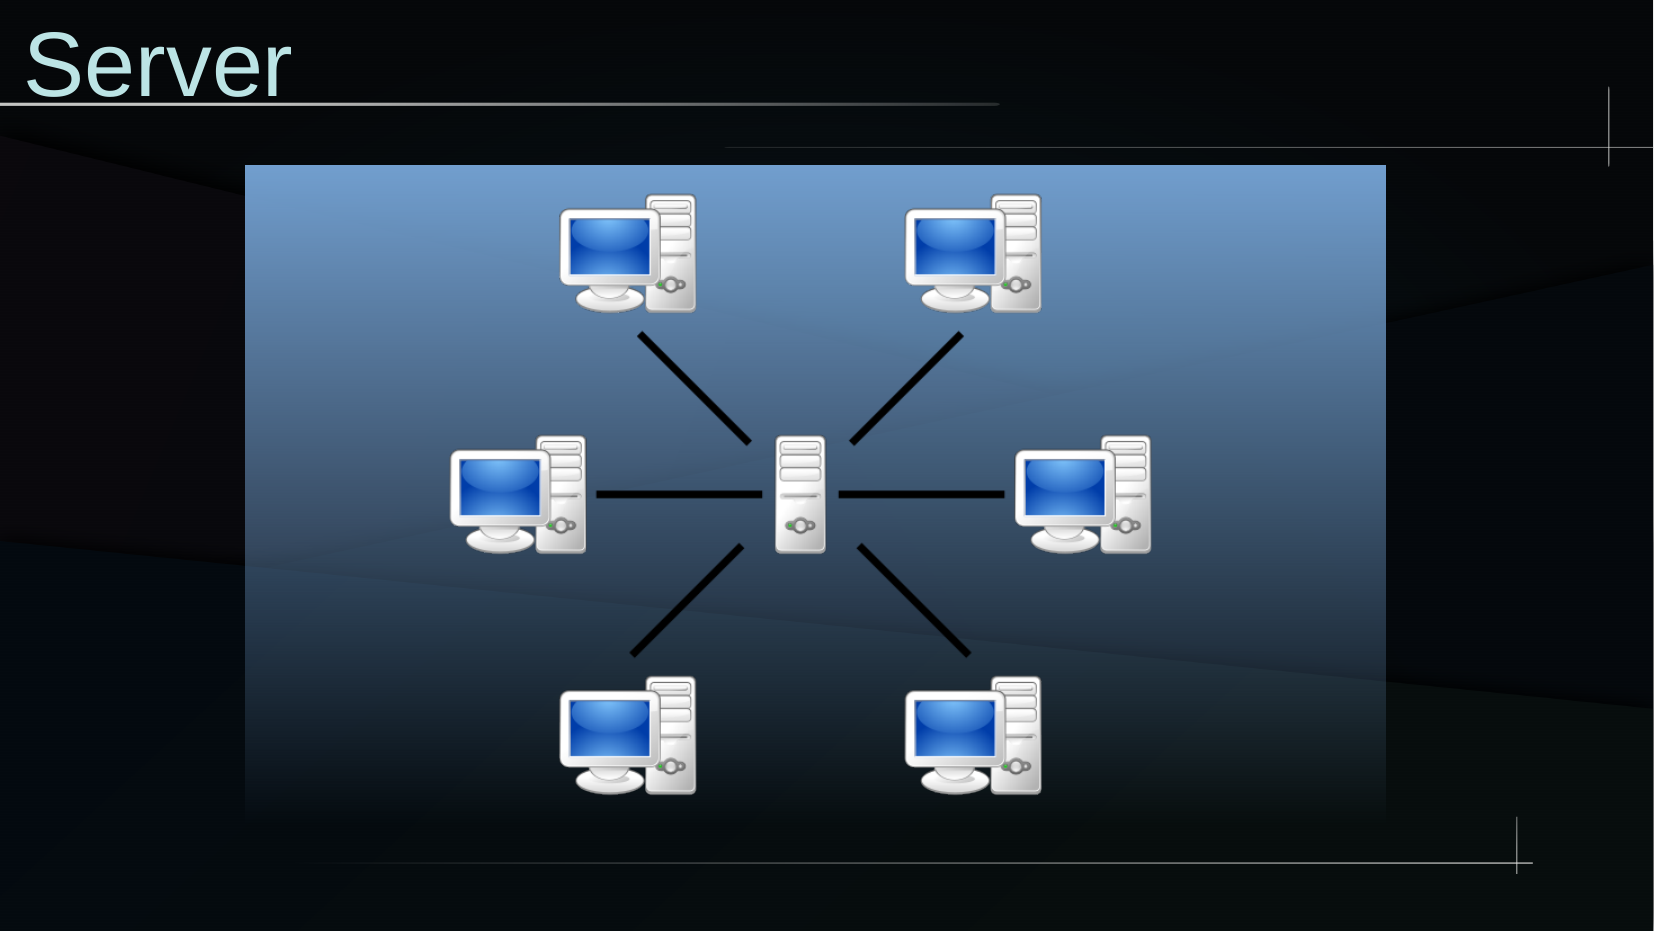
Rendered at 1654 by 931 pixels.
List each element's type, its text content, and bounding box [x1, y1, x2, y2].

title Server [23, 11, 1589, 119]
picture [0, 0, 1654, 931]
text_box [1251, 165, 1386, 826]
text_box [245, 165, 350, 826]
